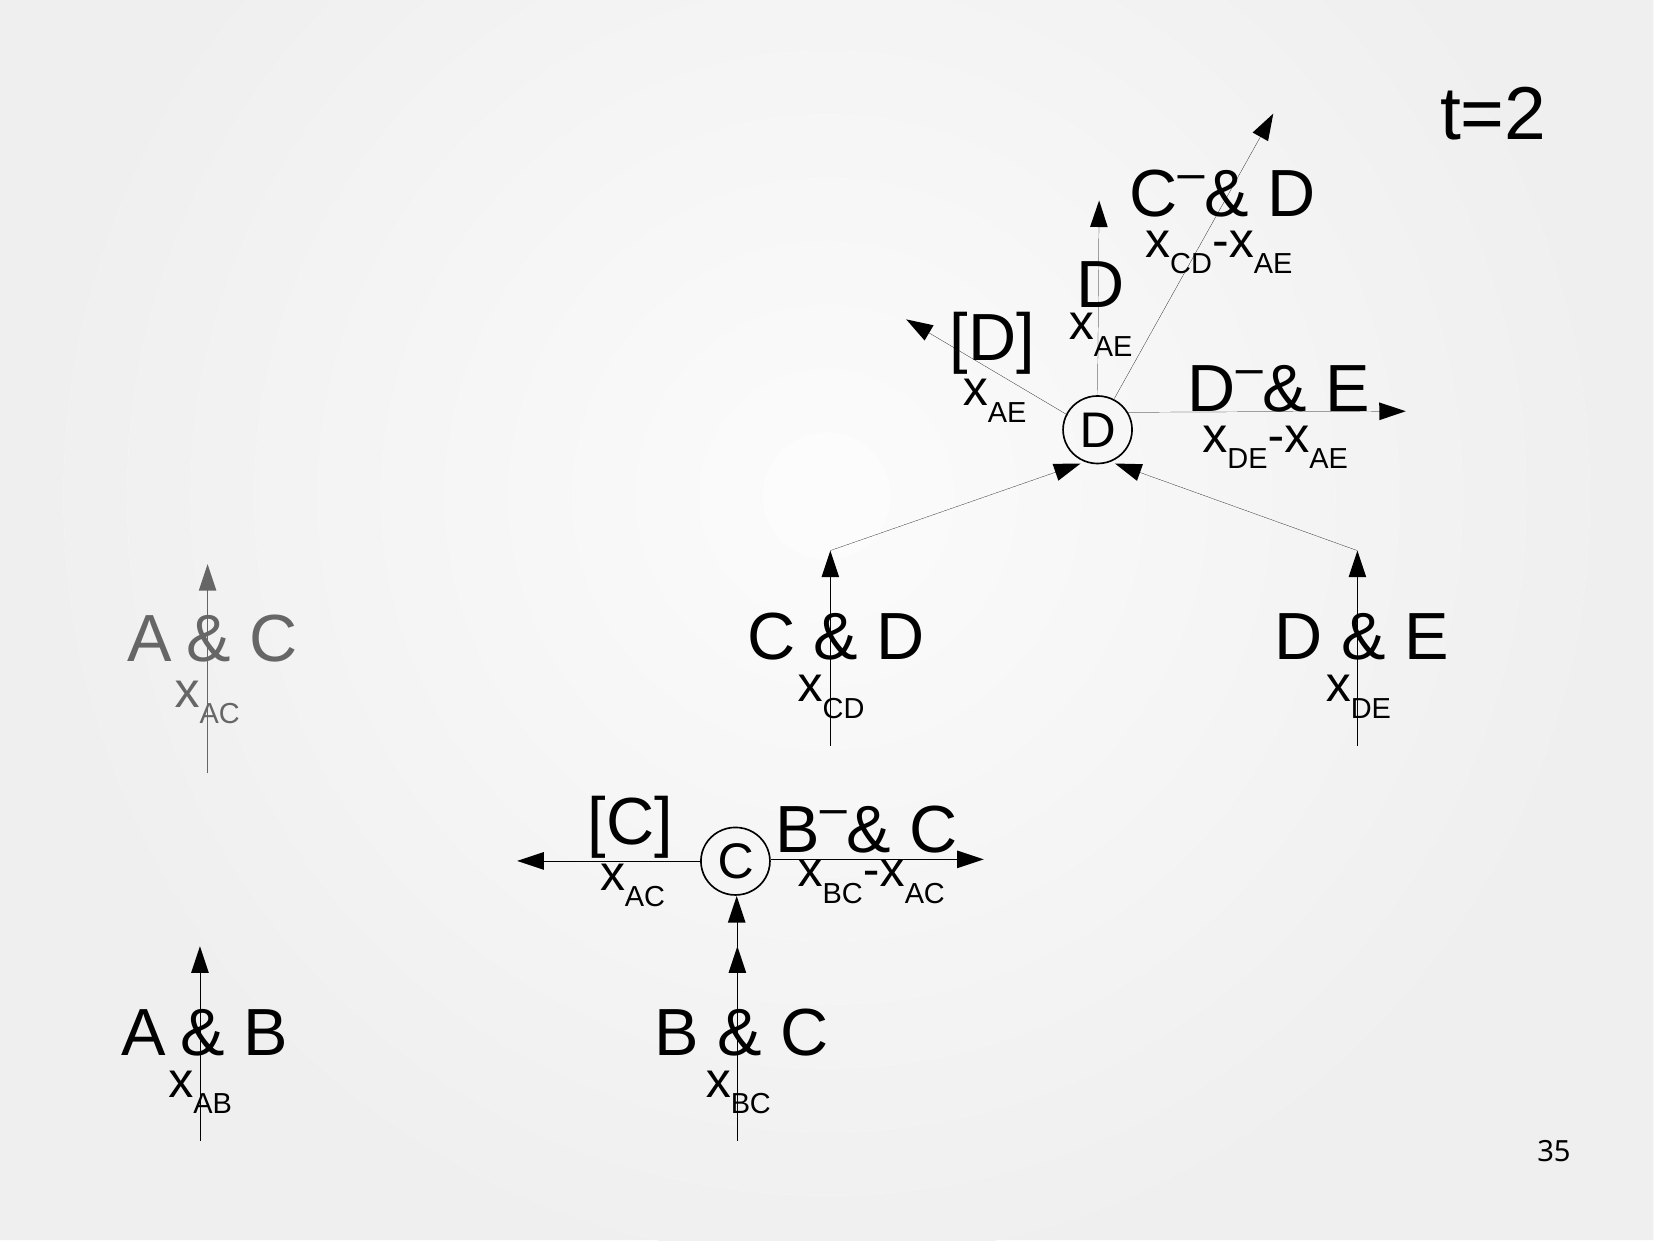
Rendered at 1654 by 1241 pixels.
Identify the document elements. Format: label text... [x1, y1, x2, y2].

text_box xDE [1311, 649, 1407, 732]
text_box t=2 [1425, 64, 1563, 163]
text_box xAE [1053, 287, 1148, 370]
text_box B & C [638, 987, 846, 1077]
text_box xBC [691, 1044, 786, 1128]
text_box xCD-xAE [1177, 204, 1321, 288]
text_box A & C [106, 593, 319, 683]
text_box D–& E [1164, 329, 1393, 438]
text_box C [700, 827, 766, 895]
text_box xAE [943, 353, 1047, 436]
text_box C & D [727, 591, 946, 682]
text_box xAE [965, 353, 1047, 402]
text_box xCD-xAE [1116, 204, 1222, 288]
text_box A & B [101, 987, 308, 1077]
text_box D & E [1258, 591, 1466, 682]
text_box xBC-xAC [769, 833, 974, 917]
text_box xDE-xAE [1173, 399, 1378, 483]
text_box C–& D [1108, 134, 1259, 239]
text_box C–& D [1224, 134, 1337, 242]
text_box xCD [782, 649, 880, 732]
text_box xAB [153, 1044, 247, 1128]
text_box [C] [573, 776, 691, 861]
text_box D [1061, 239, 1139, 287]
text_box [D] [935, 338, 961, 382]
text_box D [1063, 395, 1133, 464]
text_box [D] [935, 292, 1053, 382]
text_box xAC [156, 654, 258, 738]
text_box xAC [581, 837, 685, 921]
text_box B–& C [760, 769, 973, 878]
